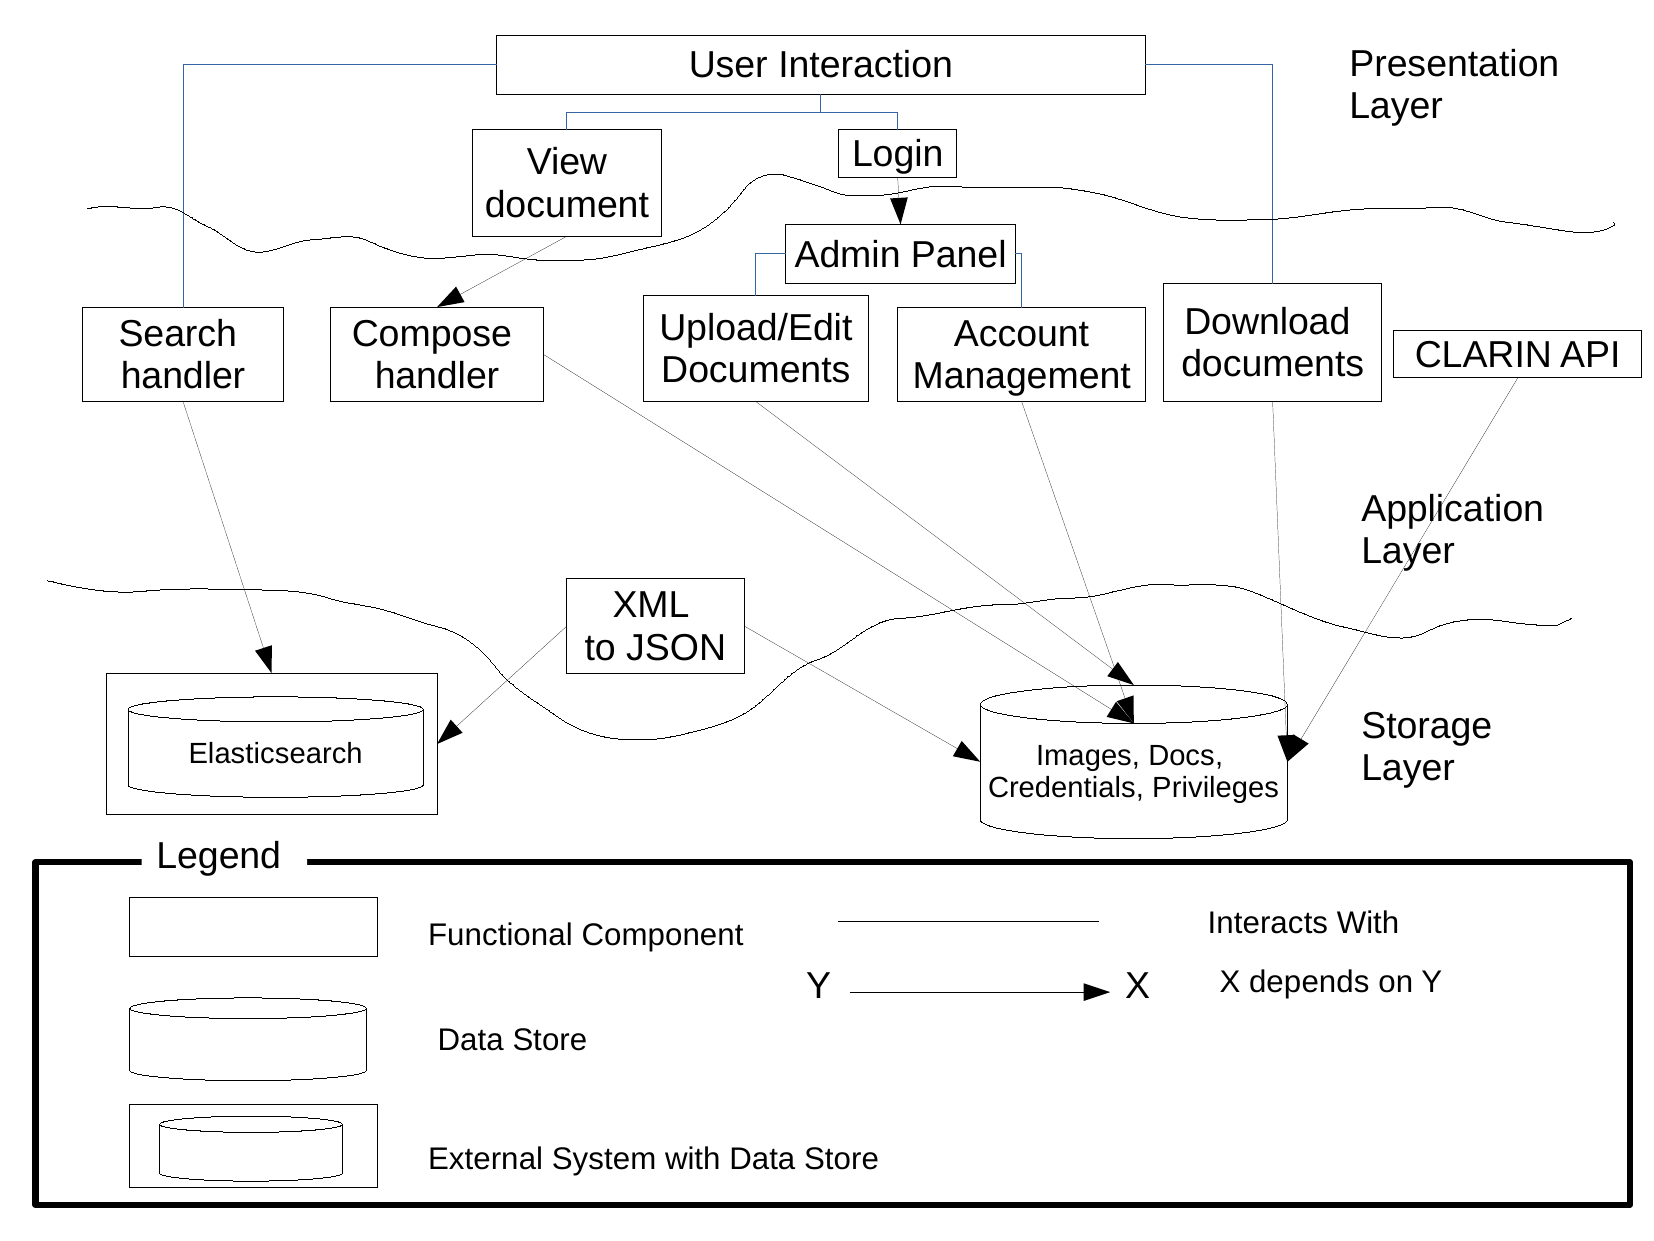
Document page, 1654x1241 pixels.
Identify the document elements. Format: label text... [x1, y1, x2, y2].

text_box Legend [141, 826, 308, 884]
text_box Presentation Layer [1334, 35, 1595, 135]
text_box Application Layer [1346, 479, 1607, 579]
text_box Images, Docs, Credentials, Privileges [980, 706, 1288, 839]
text_box Search handler [82, 307, 284, 402]
text_box Admin Panel [785, 224, 1016, 284]
text_box CLARIN API [1393, 330, 1642, 378]
text_box Upload/Edit Documents [643, 295, 869, 402]
text_box User Interaction [496, 35, 1146, 95]
text_box [35, 862, 1630, 1205]
text_box Compose handler [330, 307, 544, 402]
text_box Elasticsearch [128, 710, 424, 798]
text_box View document [472, 129, 662, 237]
text_box Login [838, 129, 957, 178]
text_box Download documents [1163, 283, 1382, 402]
text_box XML to JSON [566, 578, 745, 674]
text_box External System with Data Store [413, 1133, 910, 1184]
text_box Account Management [897, 307, 1146, 402]
text_box Storage Layer [1346, 696, 1607, 796]
